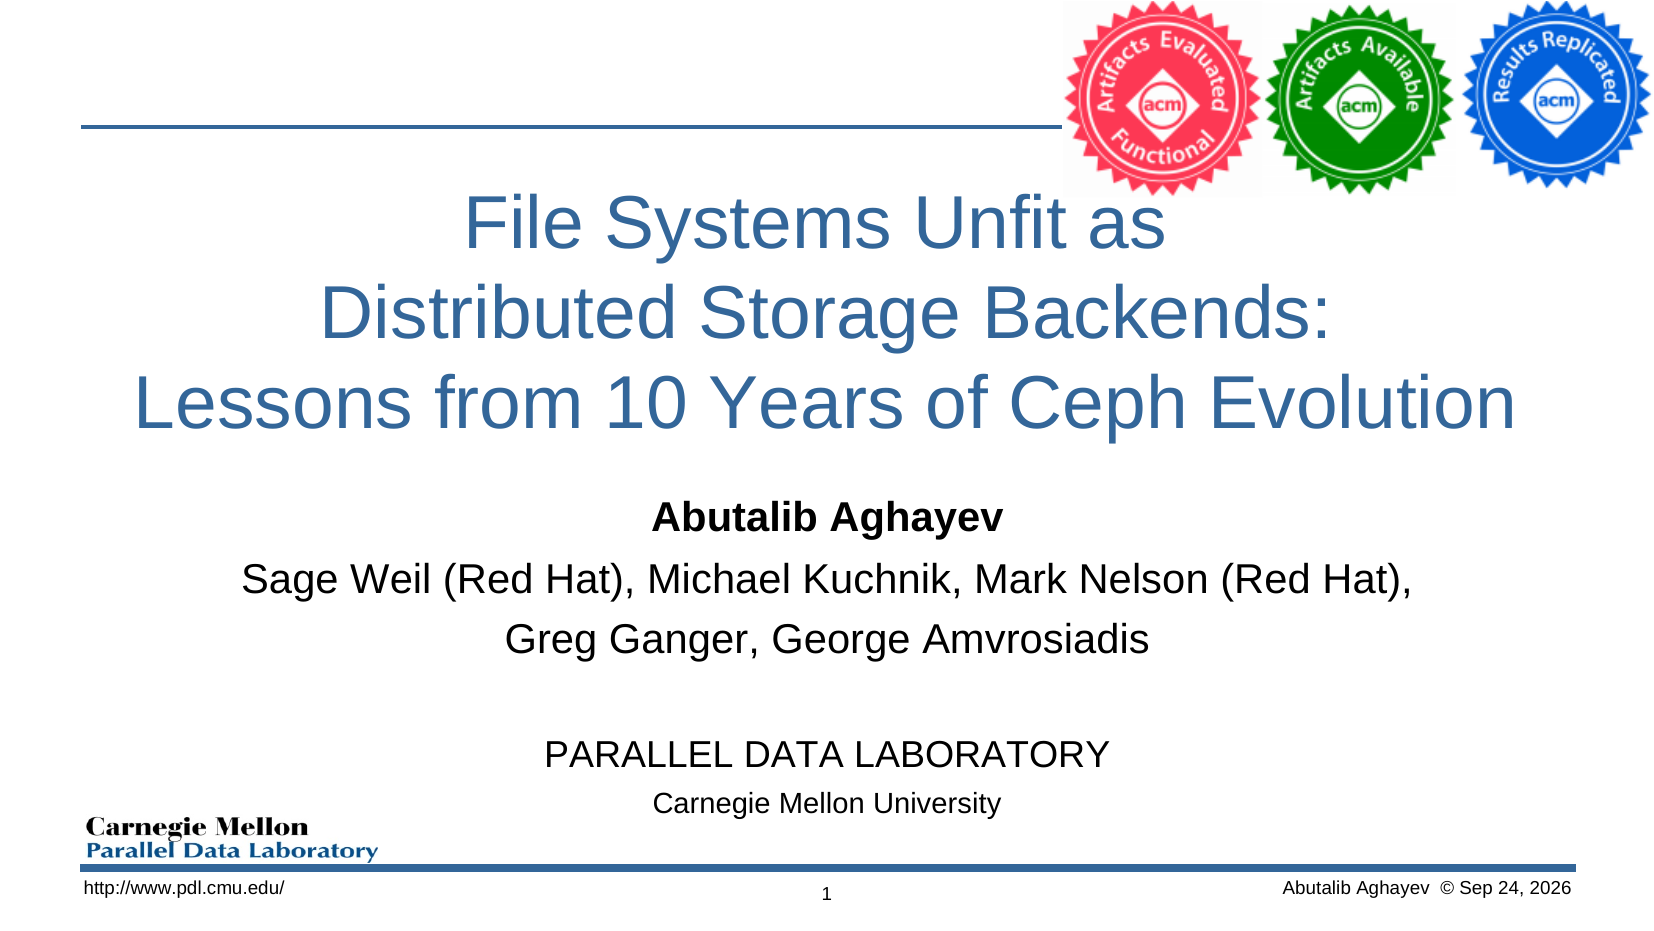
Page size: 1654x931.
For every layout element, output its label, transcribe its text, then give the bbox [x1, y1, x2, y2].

text_box Abutalib Aghayev © Nov 5, 2019 [1168, 866, 1589, 919]
text_box Abutalib Aghayev Sage Weil (Red Hat), Michael Kuchnik, Mark Nelson (Red Hat), Greg Ganger, George Amvrosiadis PARALLEL DATA LABORATORY Carnegie Mellon University [8, 482, 1646, 828]
picture [1062, 1, 1654, 202]
title File Systems Unfit as Distributed Storage Backends: Lessons from 10 Years of Ceph Evolution [82, 165, 1570, 451]
text_box http://www.pdl.cmu.edu/ [66, 866, 481, 919]
text_box <number> [665, 872, 989, 902]
picture [85, 828, 378, 863]
